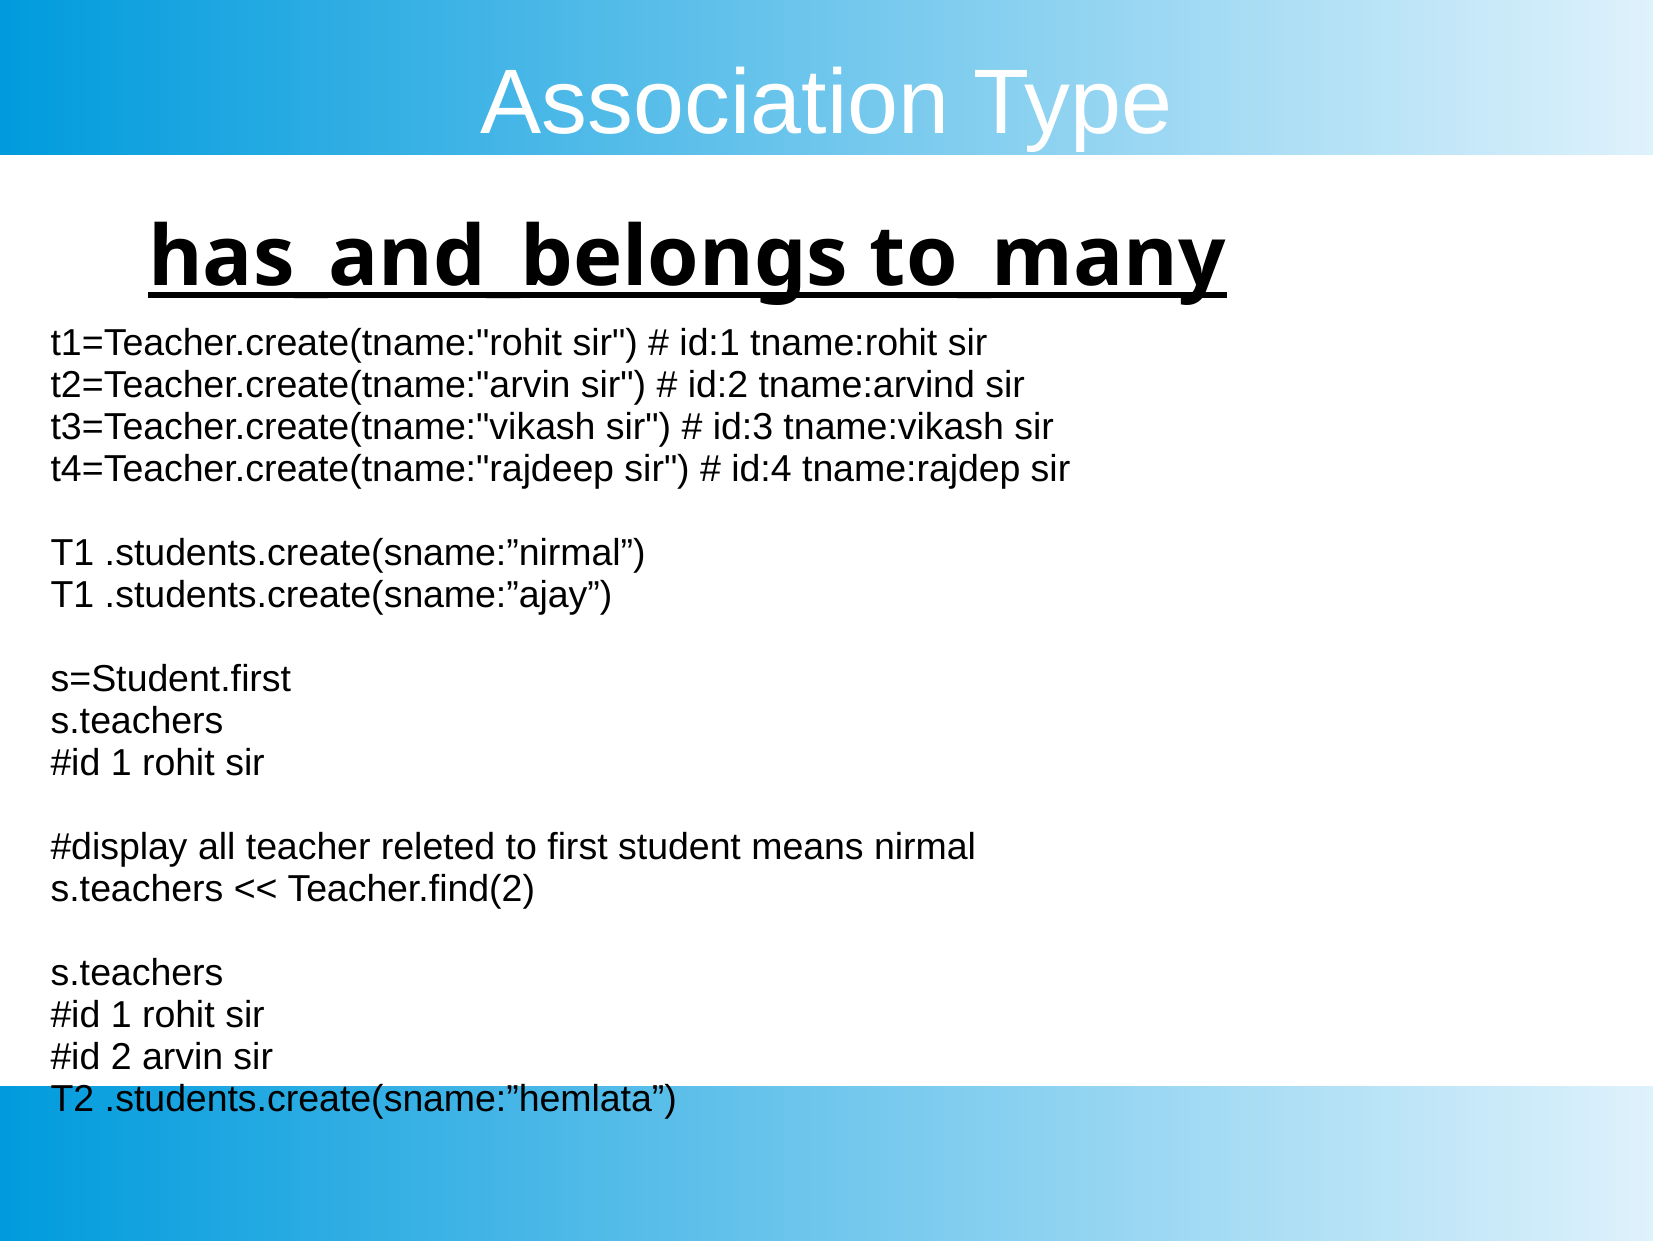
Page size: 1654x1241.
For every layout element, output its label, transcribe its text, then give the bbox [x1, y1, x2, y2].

title Association Type [82, 49, 1571, 155]
text_box has_and_belongs to_many [133, 188, 1170, 314]
text_box t1=Teacher.create(tname:"rohit sir") # id:1 tname:rohit sir t2=Teacher.create(tname:"arvin sir") # id:2 tname:arvind sir t3=Teacher.create(tname:"vikash sir") # id:3 tname:vikash sir t4=Teacher.create(tname:"rajdeep sir") # id:4 tname:rajdep sir T1 .students.create(sname:”nirmal”) T1 .students.create(sname:”ajay”) s=Student.first s.teachers #id 1 rohit sir #display all teacher releted to first student means nirmal s.teachers << Teacher.find(2) s.teachers #id 1 rohit sir #id 2 arvin sir T2 .students.create(sname:”hemlata”) [35, 314, 1454, 1241]
